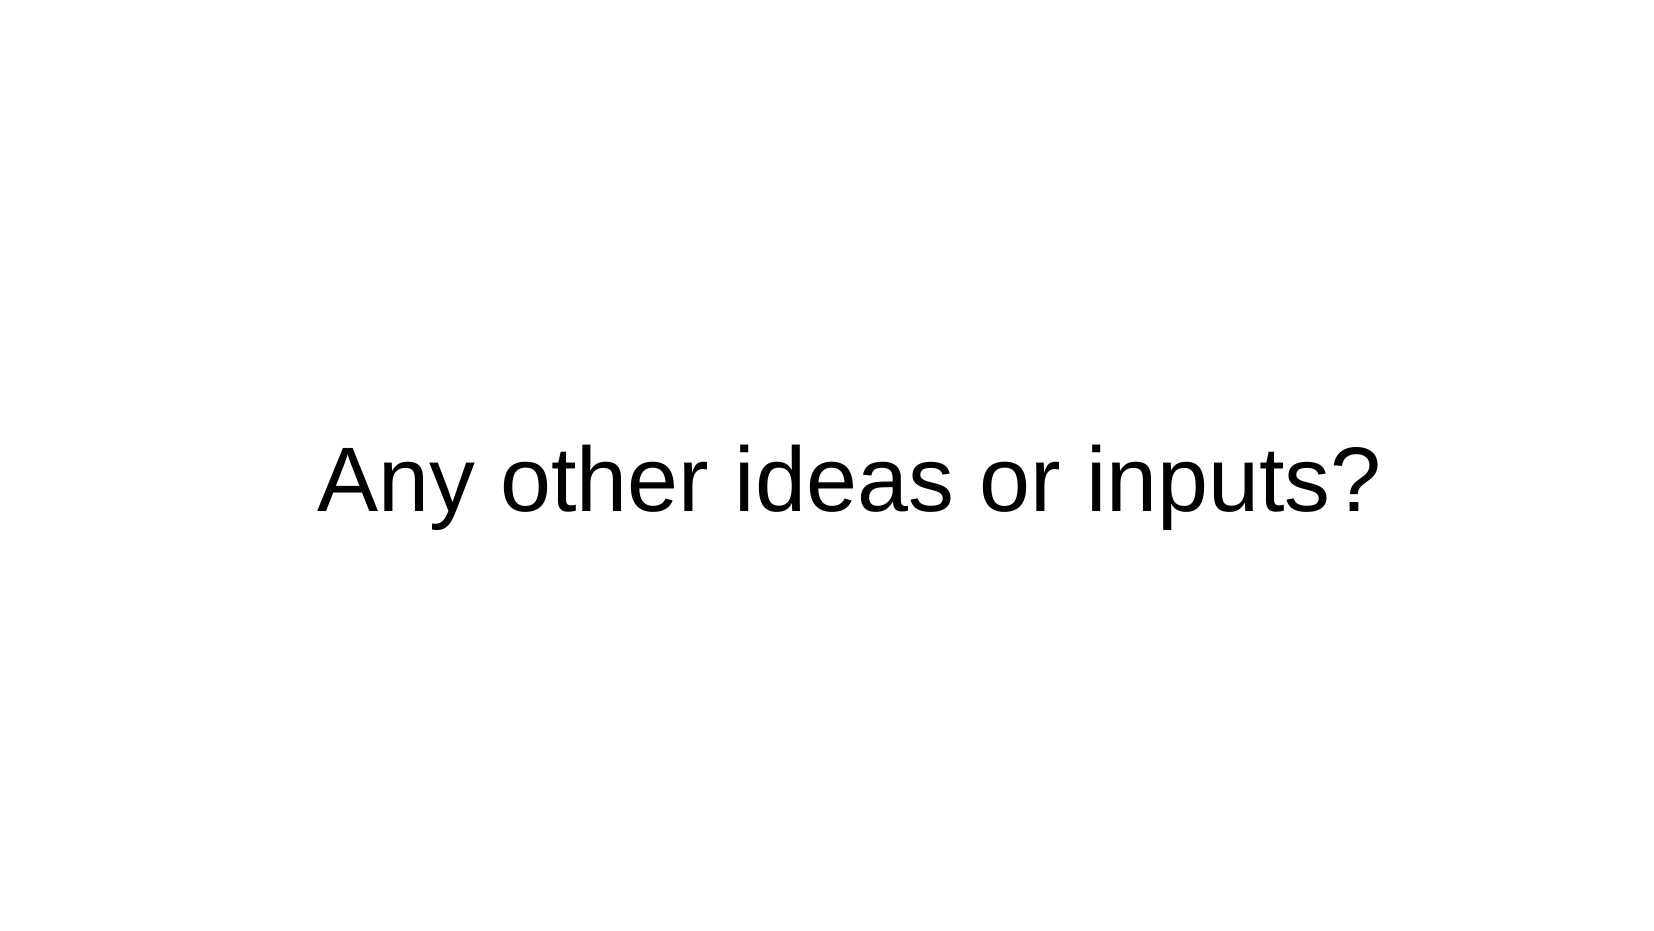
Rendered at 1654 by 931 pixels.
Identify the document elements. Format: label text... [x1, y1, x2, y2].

text_box Any other ideas or inputs? [106, 397, 1595, 553]
